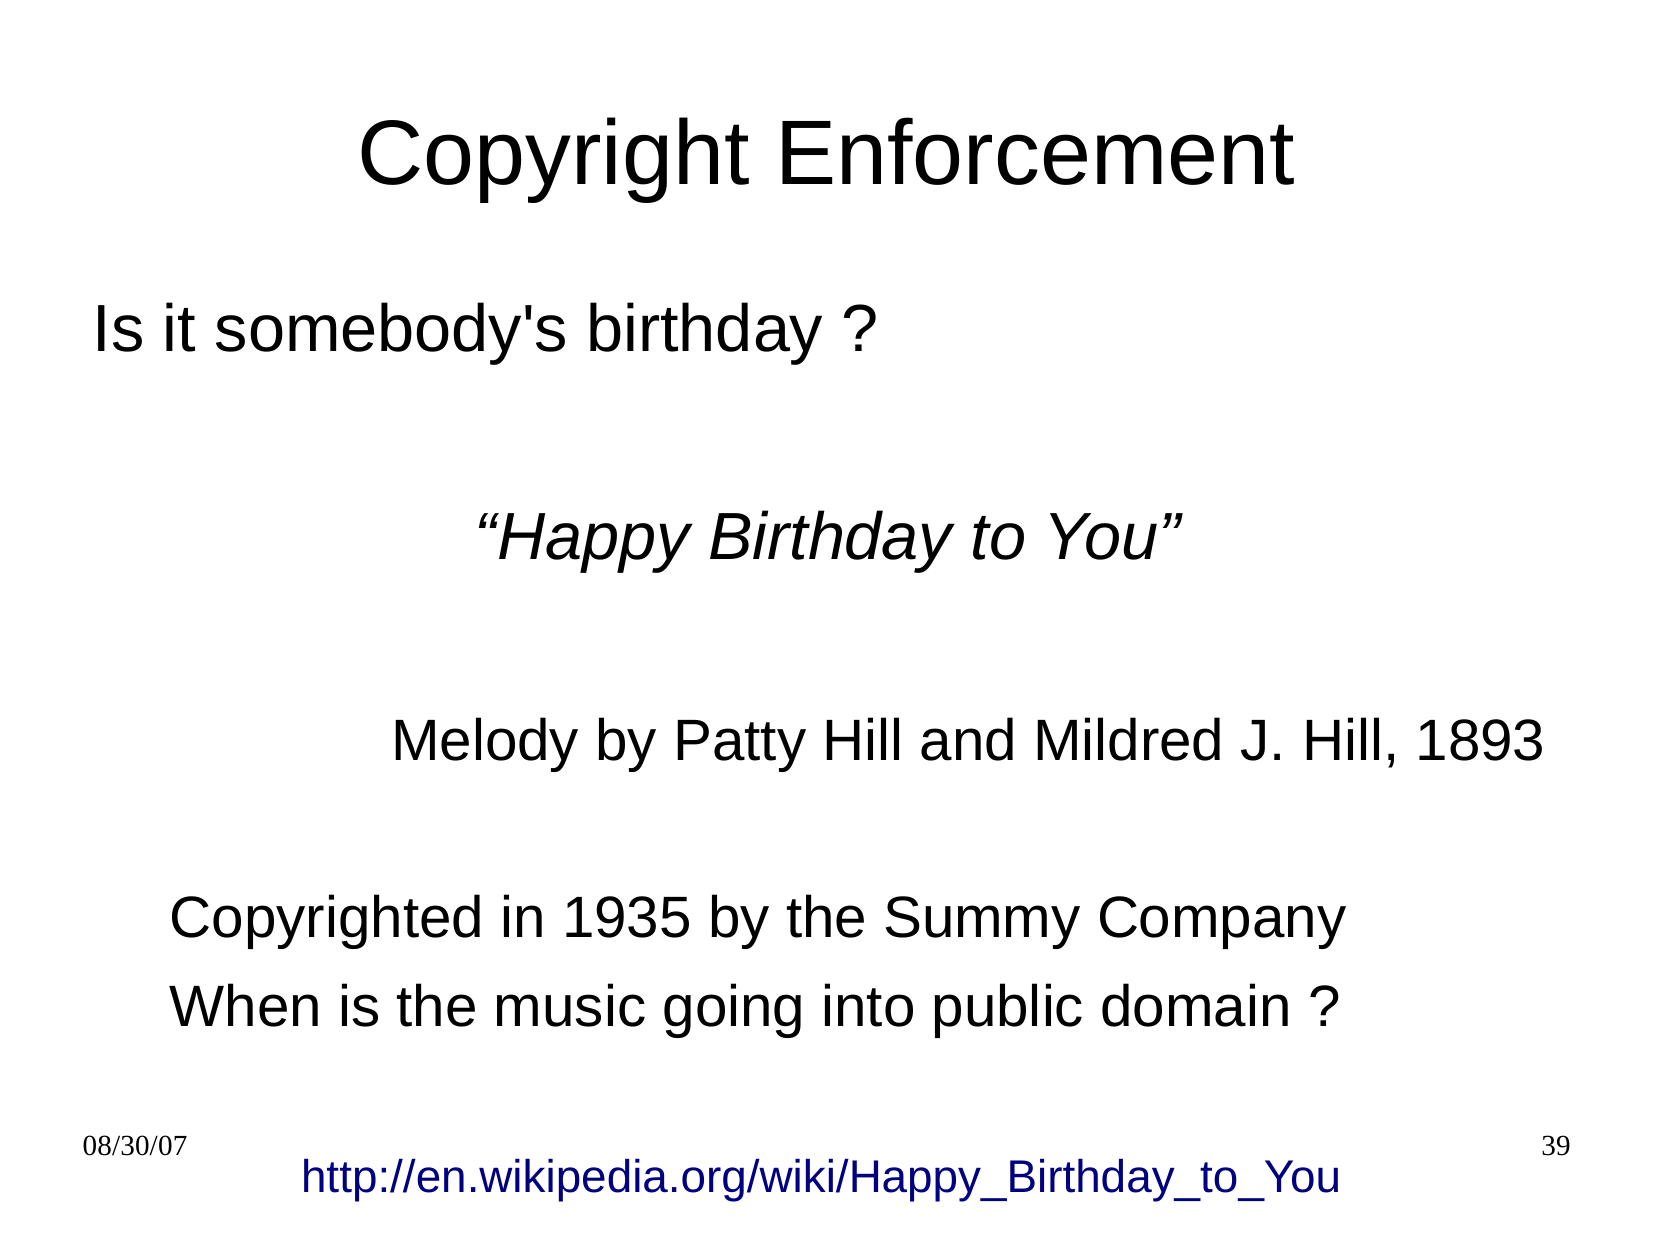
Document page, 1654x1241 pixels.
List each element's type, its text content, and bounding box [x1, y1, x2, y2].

title Copyright Enforcement [82, 56, 1571, 250]
list Is it somebody's birthday ? “Happy Birthday to You” Melody by Patty Hill and Mildred J. Hill, 1893 Copyrighted in 1935 by the Summy Company When is the music going into public domain ? http://en.wikipedia.org/wiki/Happy_Birthday_to_You [75, 290, 1564, 1201]
